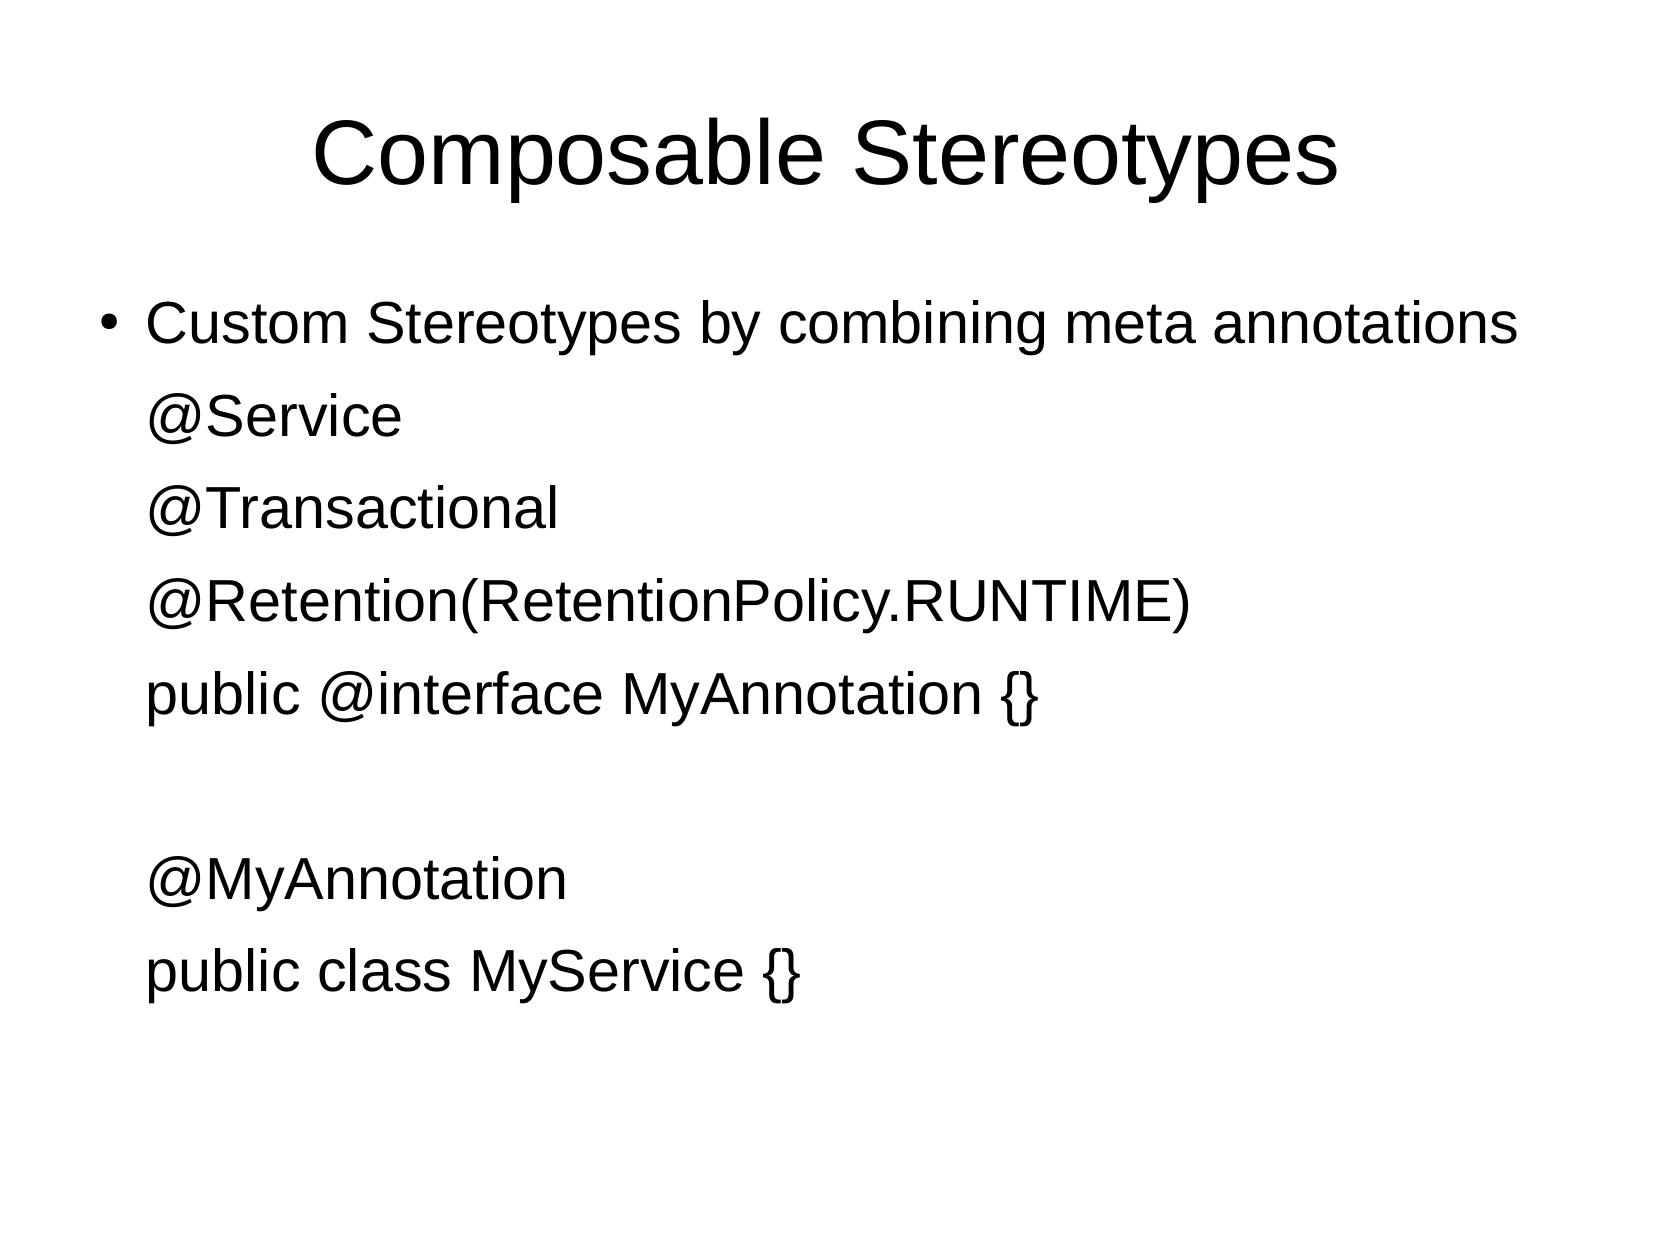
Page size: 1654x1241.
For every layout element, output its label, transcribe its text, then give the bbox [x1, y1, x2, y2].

title Composable Stereotypes [82, 49, 1571, 257]
list Custom Stereotypes by combining meta annotations @Service @Transactional @Retention(RetentionPolicy.RUNTIME) public @interface MyAnnotation {} @MyAnnotation public class MyService {} [82, 290, 1538, 1010]
